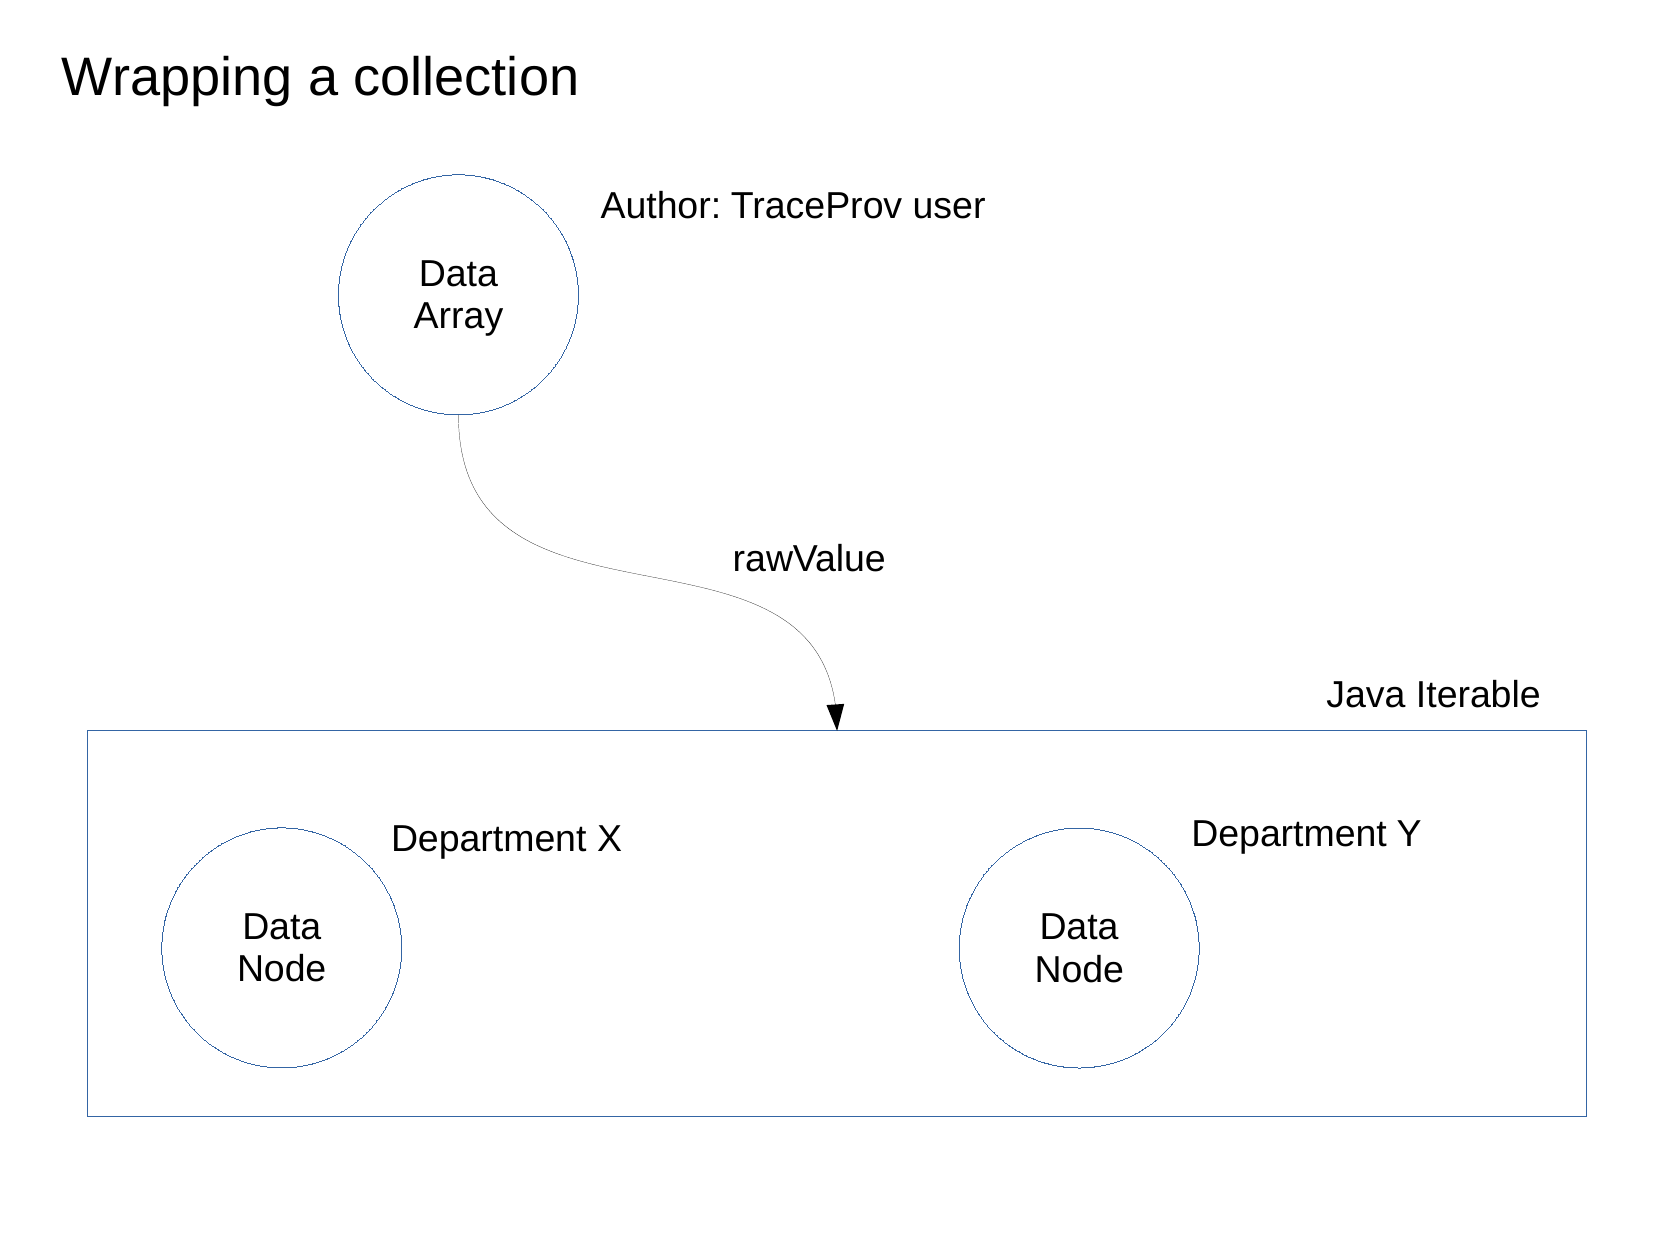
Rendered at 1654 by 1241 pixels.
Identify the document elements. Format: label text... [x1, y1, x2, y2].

text_box Java Iterable [1311, 666, 1556, 724]
text_box Data Array [338, 174, 579, 415]
text_box Wrapping a collection [47, 38, 596, 115]
text_box [87, 730, 1587, 1117]
text_box Department Y [1176, 804, 1437, 862]
text_box rawValue [717, 530, 901, 588]
text_box Department X [376, 809, 637, 867]
text_box Data Node [959, 828, 1200, 1069]
text_box Data Node [161, 827, 402, 1068]
text_box Author: TraceProv user [585, 176, 1001, 234]
